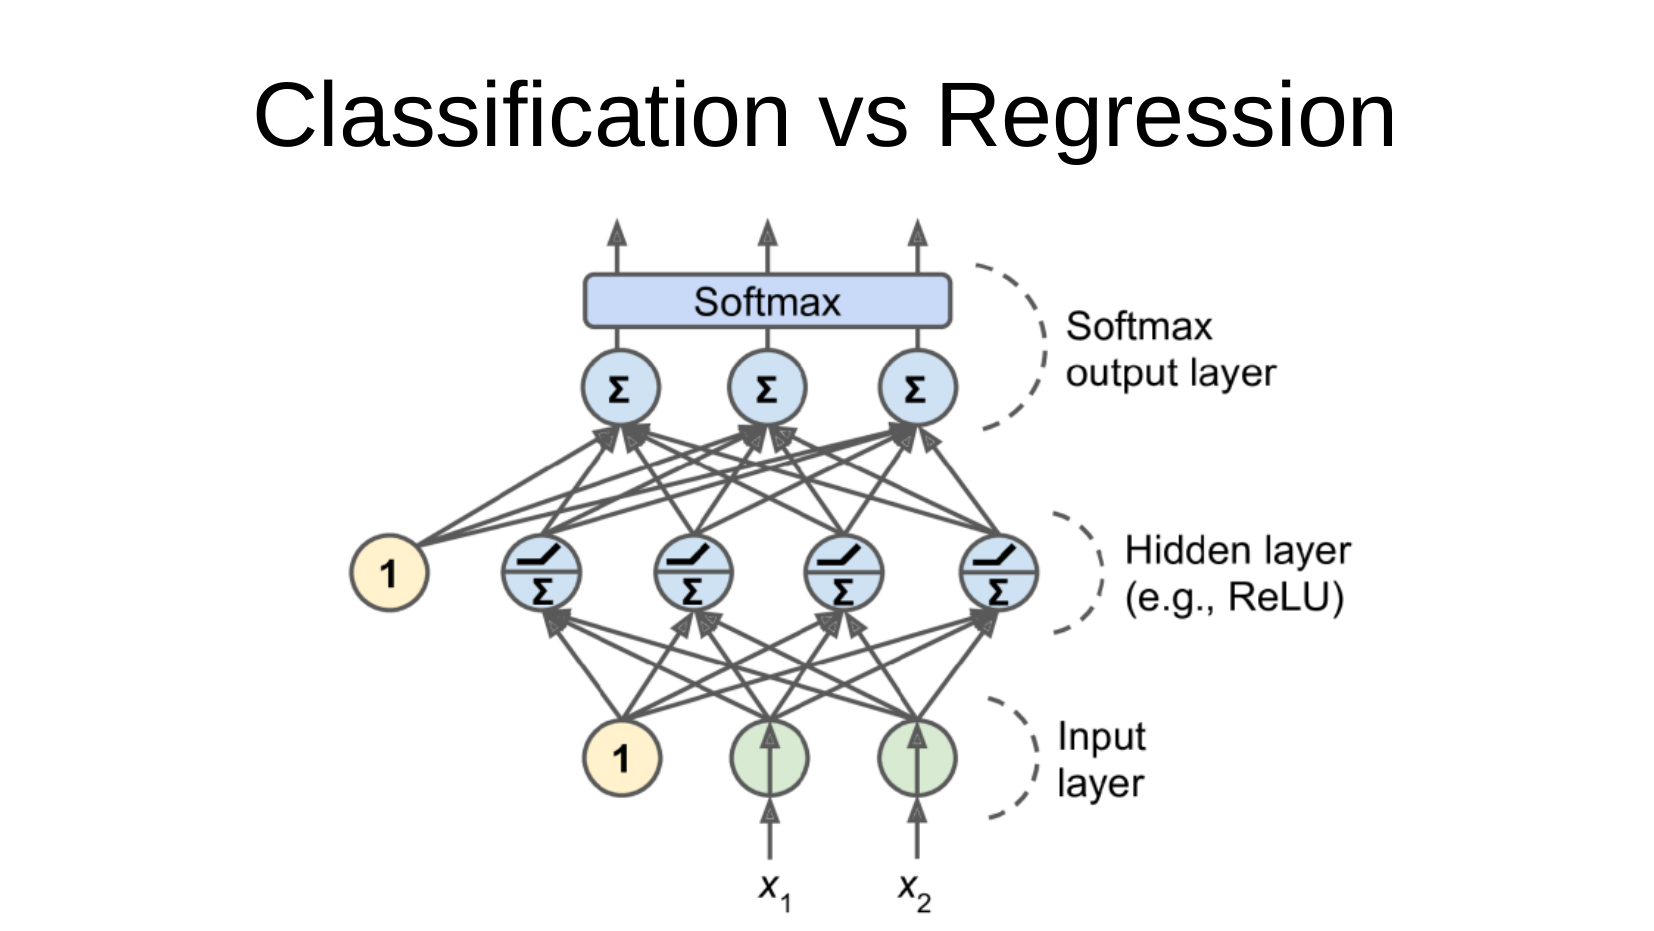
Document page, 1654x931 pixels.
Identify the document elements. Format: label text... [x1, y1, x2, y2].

picture [206, 206, 1447, 927]
title Classification vs Regression [82, 37, 1571, 193]
